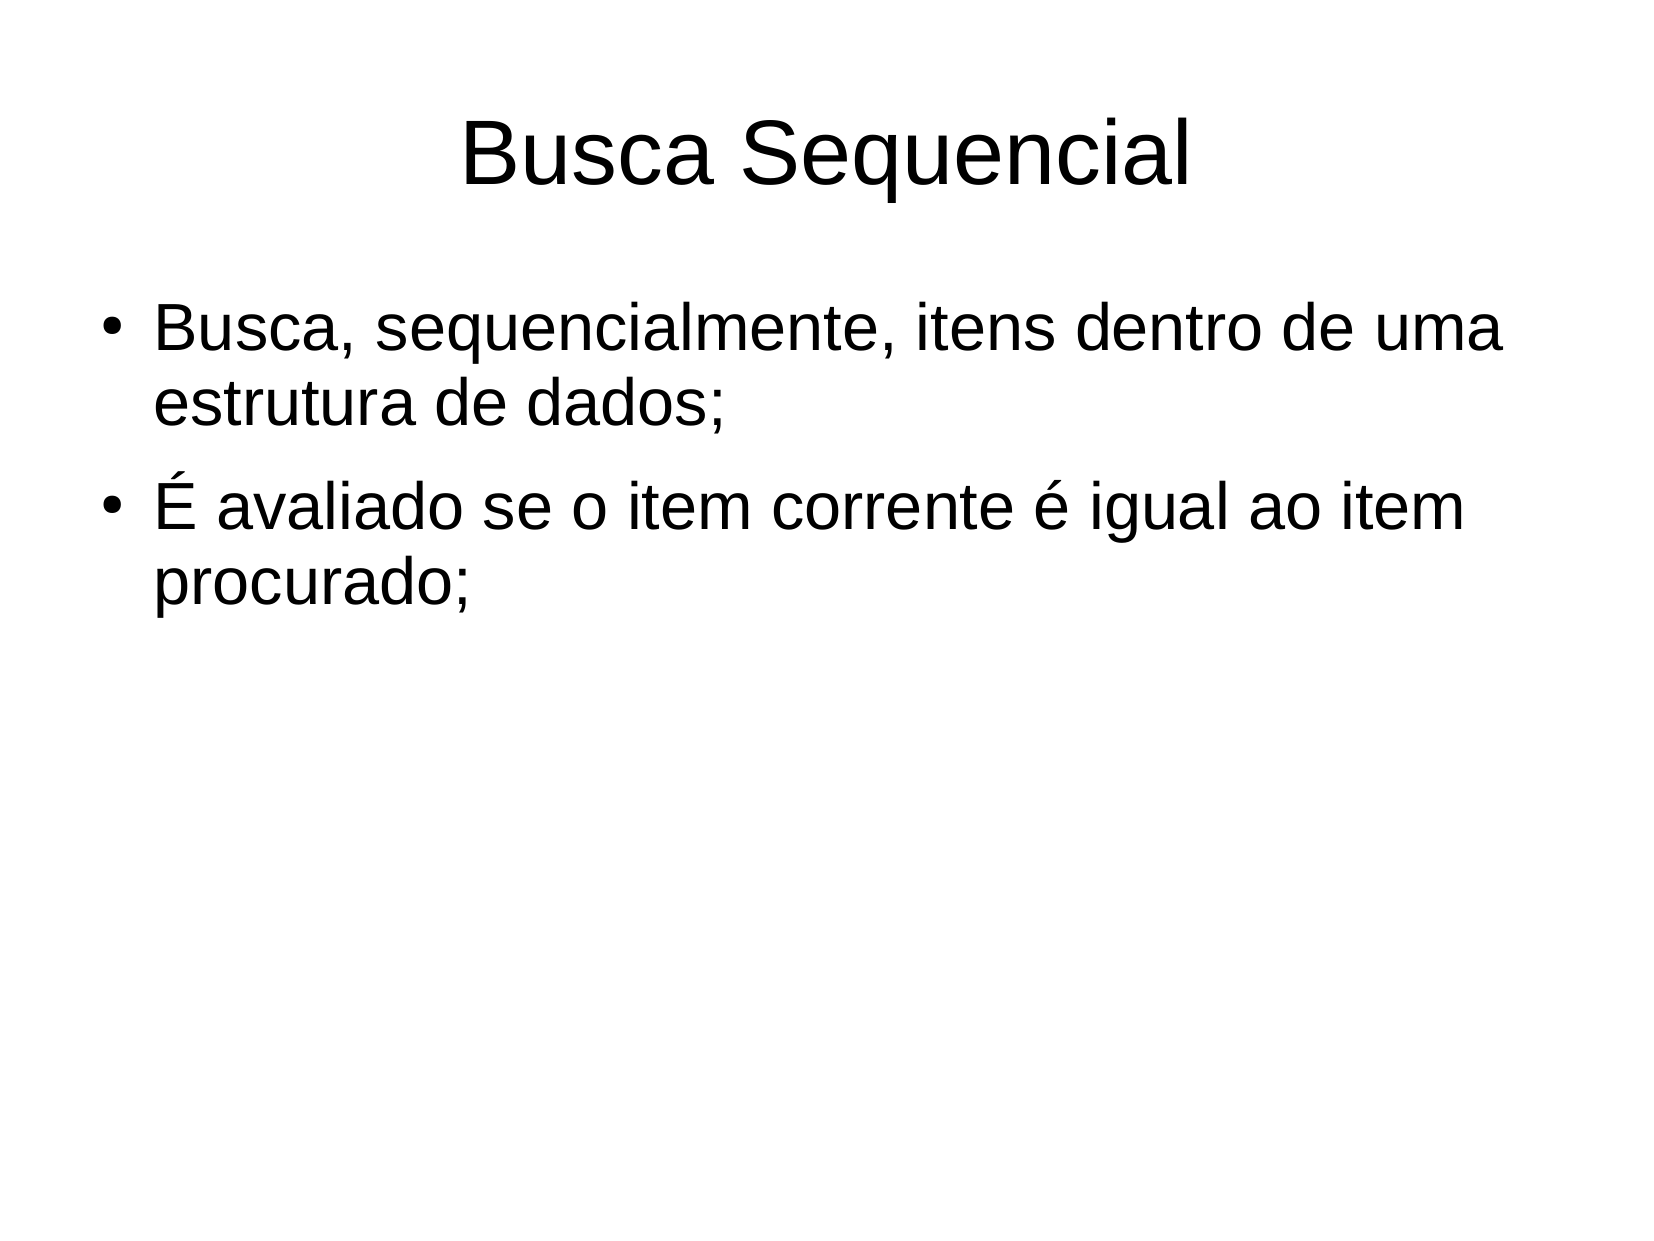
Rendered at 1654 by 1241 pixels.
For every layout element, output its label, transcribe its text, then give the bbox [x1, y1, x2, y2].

list Busca, sequencialmente, itens dentro de uma estrutura de dados; É avaliado se o item corrente é igual ao item procurado; [82, 290, 1571, 1010]
title Busca Sequencial [82, 49, 1571, 257]
